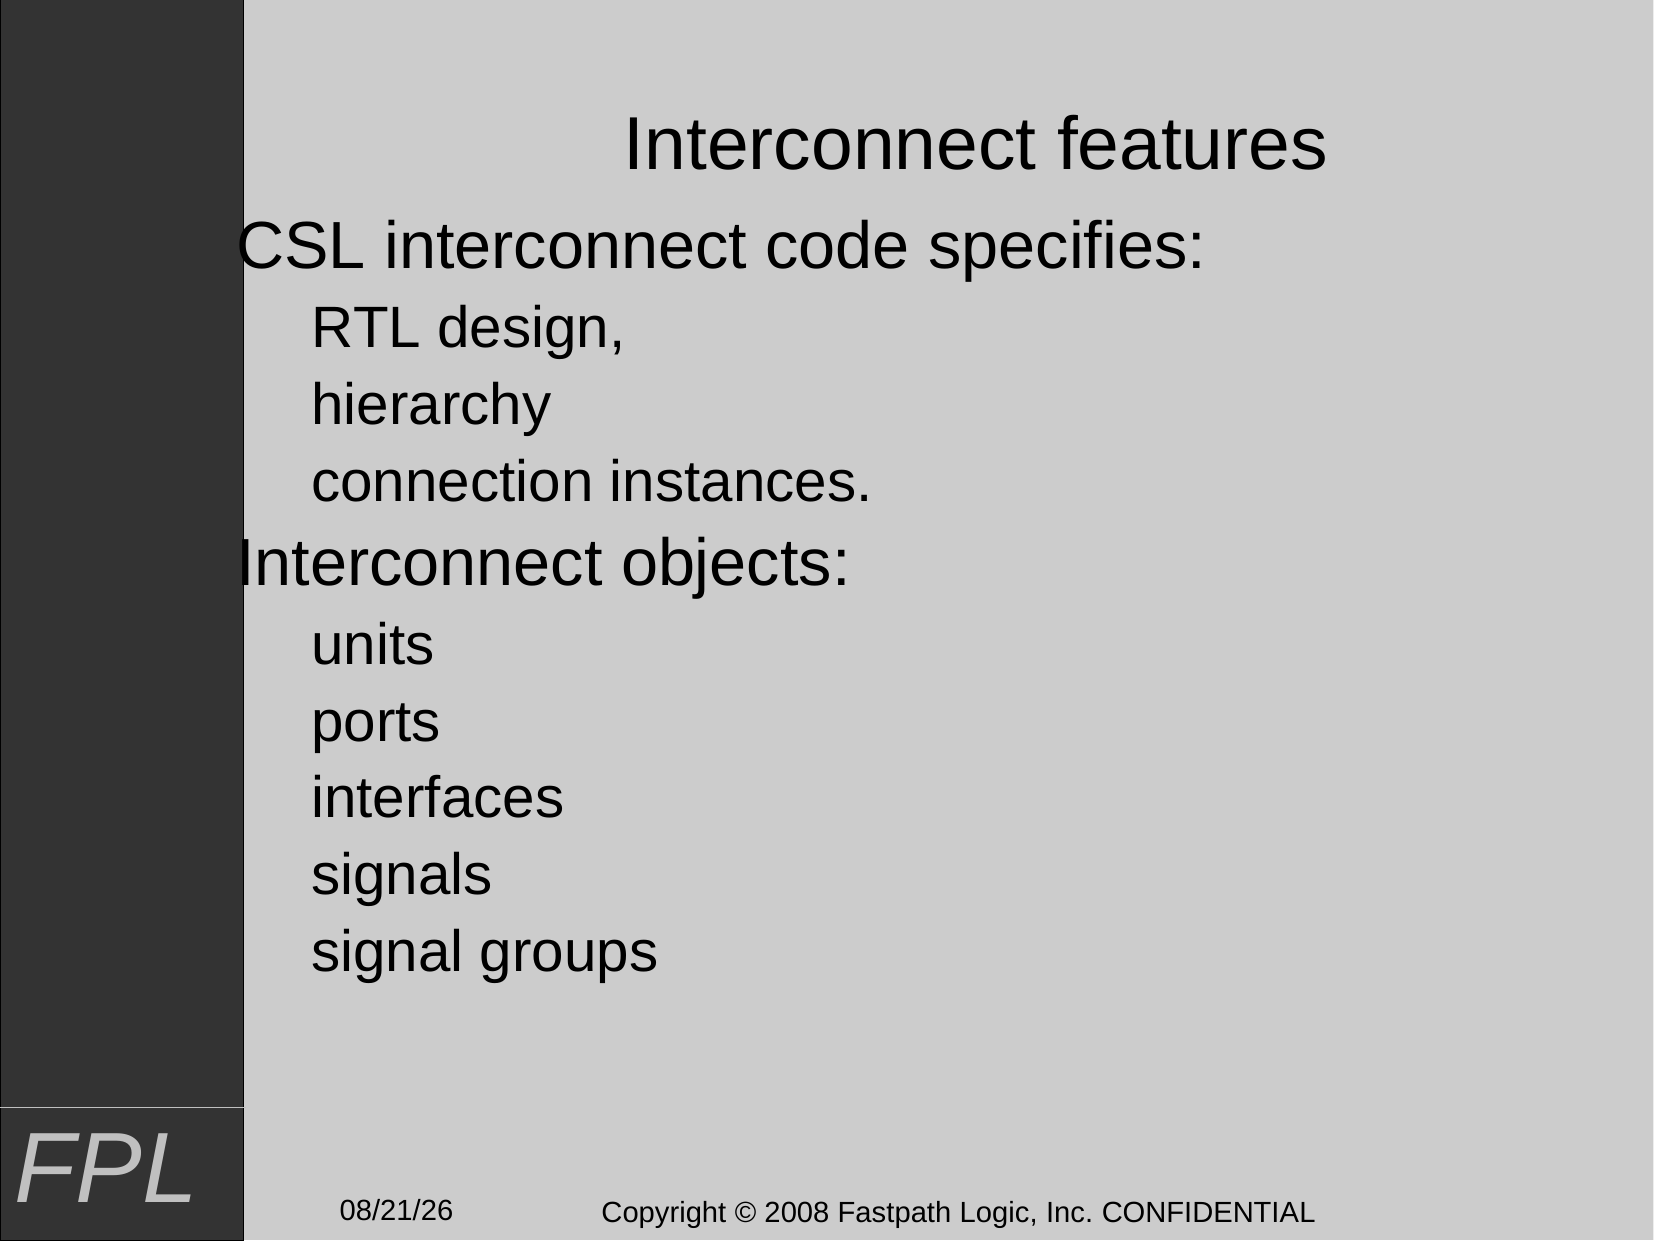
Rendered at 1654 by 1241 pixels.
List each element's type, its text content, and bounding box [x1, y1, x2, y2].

title Interconnect features [425, 35, 1528, 208]
list CSL interconnect code specifies: RTL design, hierarchy connection instances. Interconnect objects: units ports interfaces signals signal groups [236, 208, 1654, 1205]
